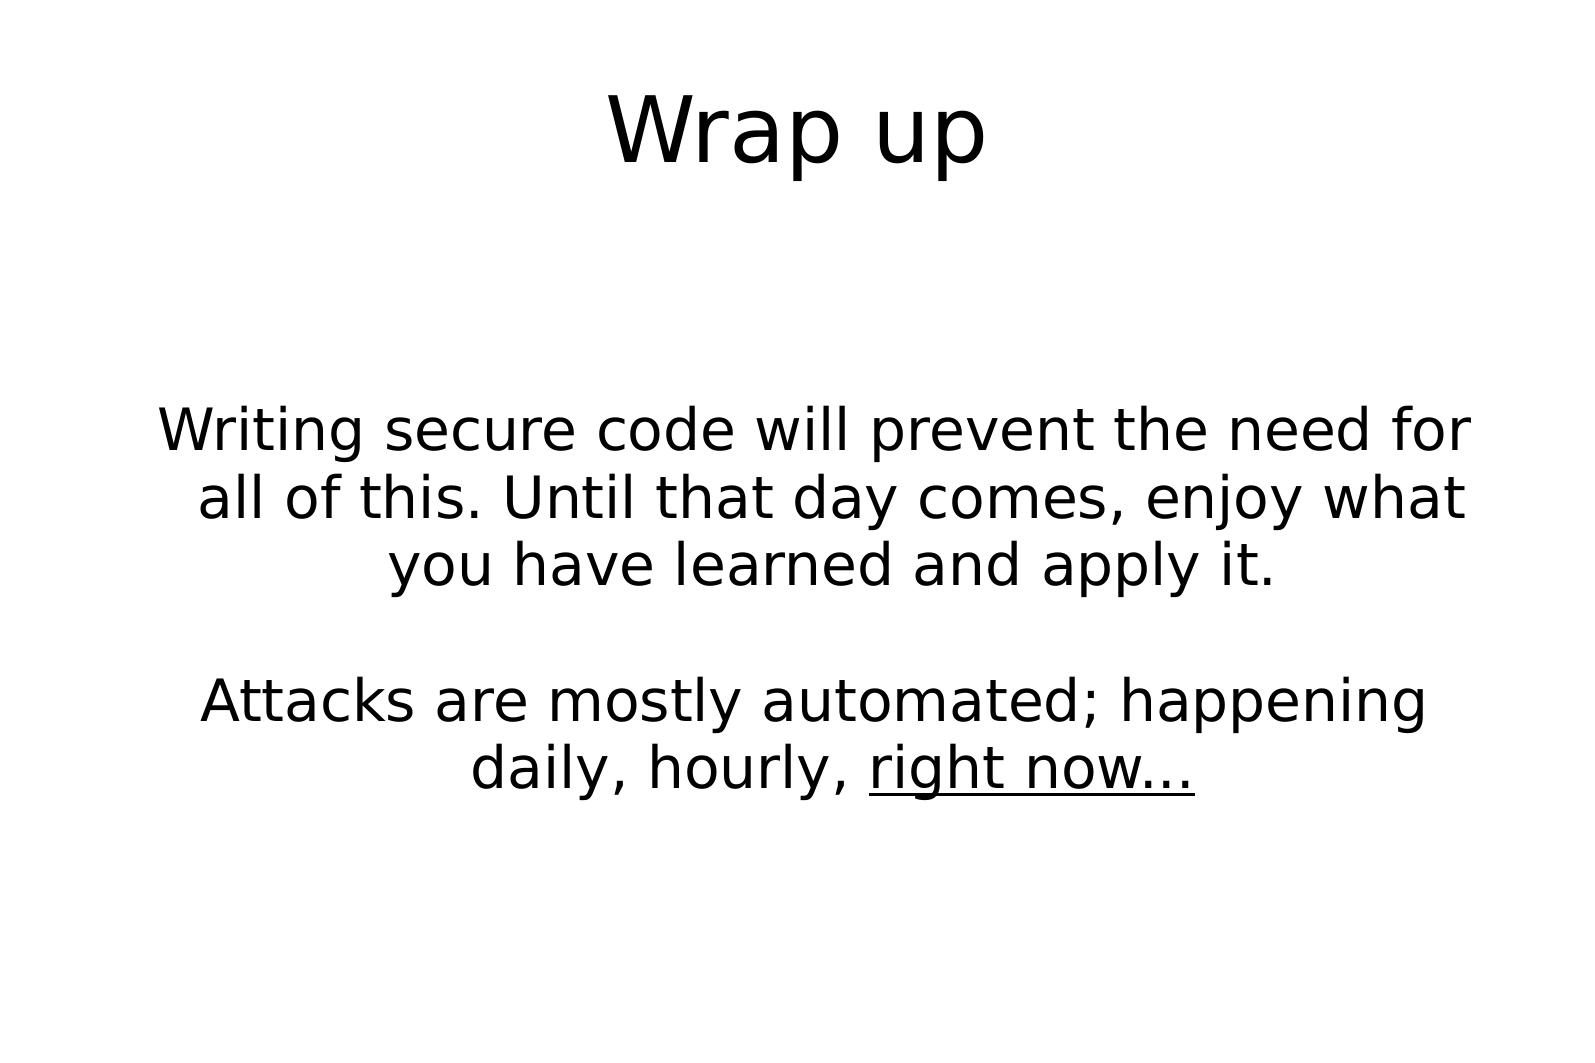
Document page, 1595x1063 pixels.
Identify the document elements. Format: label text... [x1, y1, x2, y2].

subtitle Writing secure code will prevent the need for all of this. Until that day comes, enjoy what you have learned and apply it. Attacks are mostly automated; happening daily, hourly, right now... [79, 256, 1515, 943]
title Wrap up [79, 49, 1515, 213]
